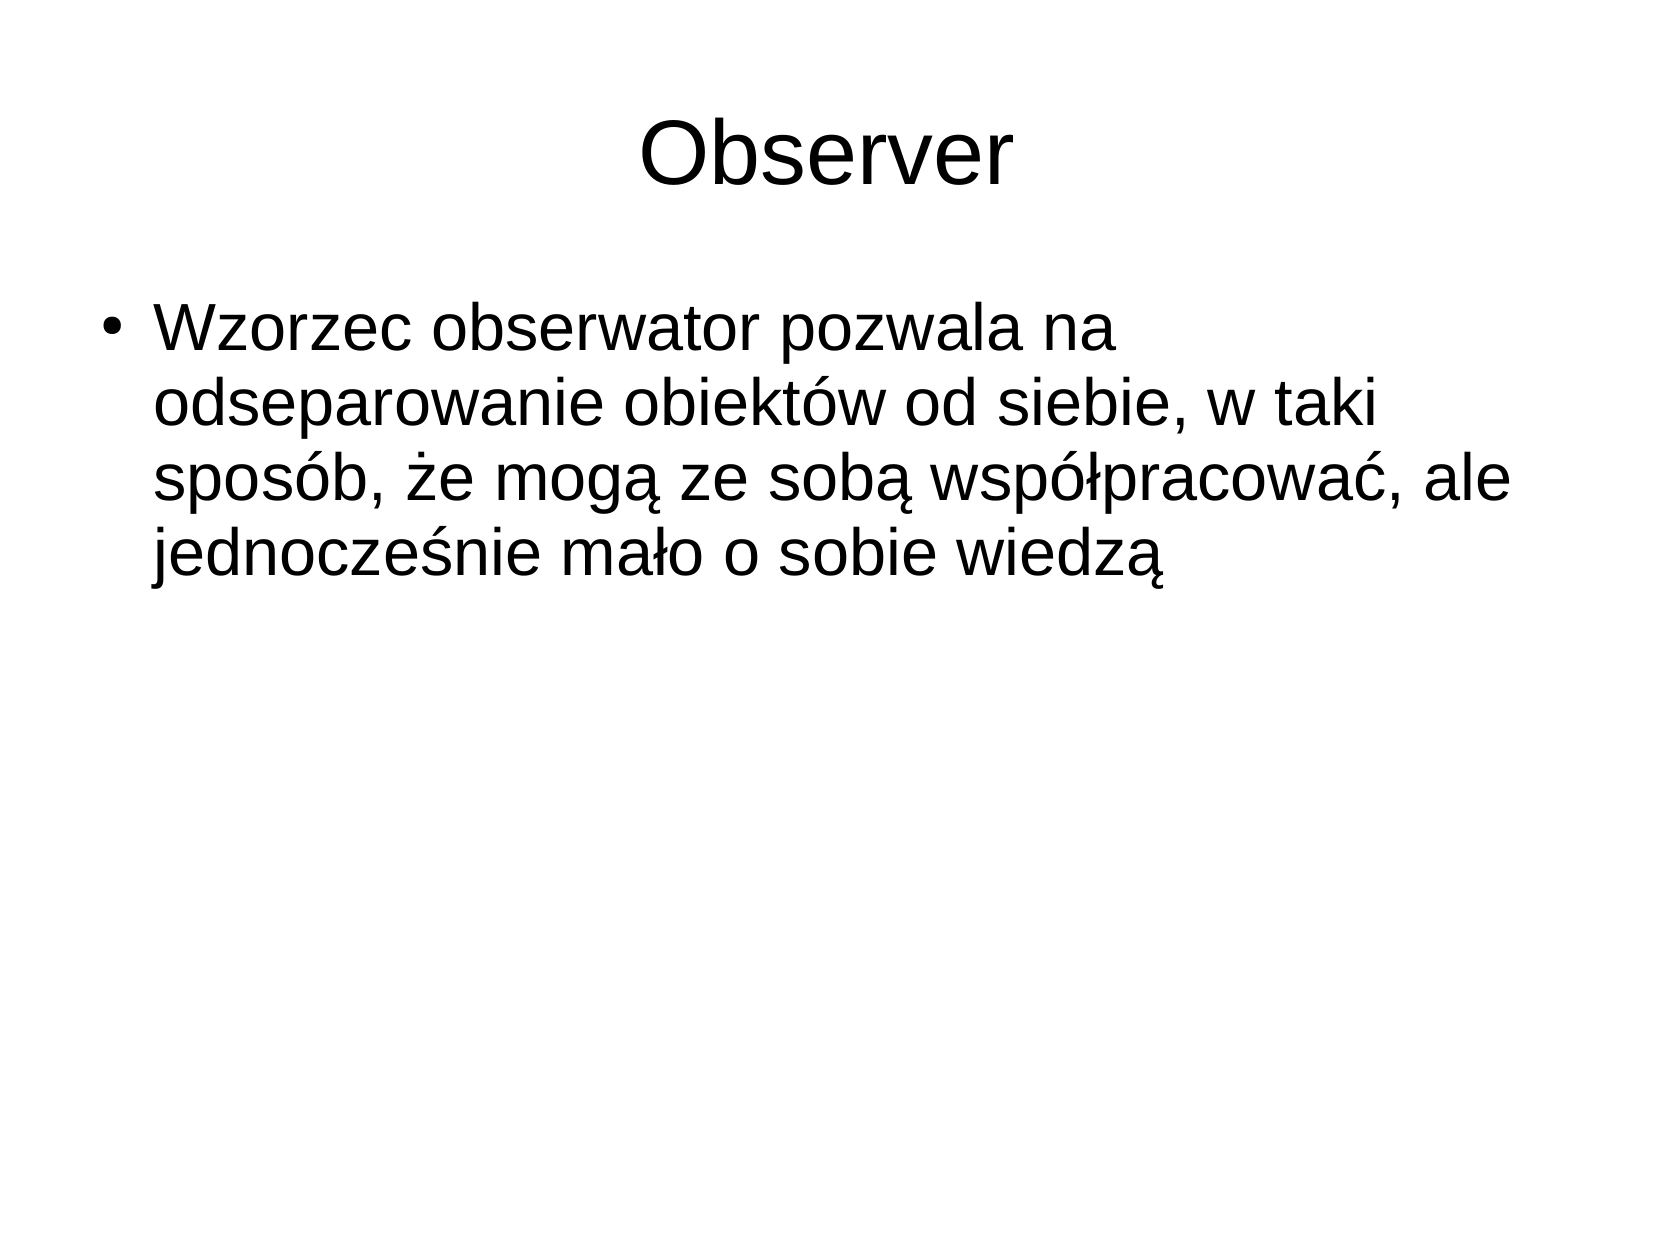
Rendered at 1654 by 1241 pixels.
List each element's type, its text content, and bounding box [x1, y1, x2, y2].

title Observer [82, 49, 1571, 257]
list Wzorzec obserwator pozwala na odseparowanie obiektów od siebie, w taki sposób, że mogą ze sobą współpracować, ale jednocześnie mało o sobie wiedzą [82, 290, 1571, 1010]
